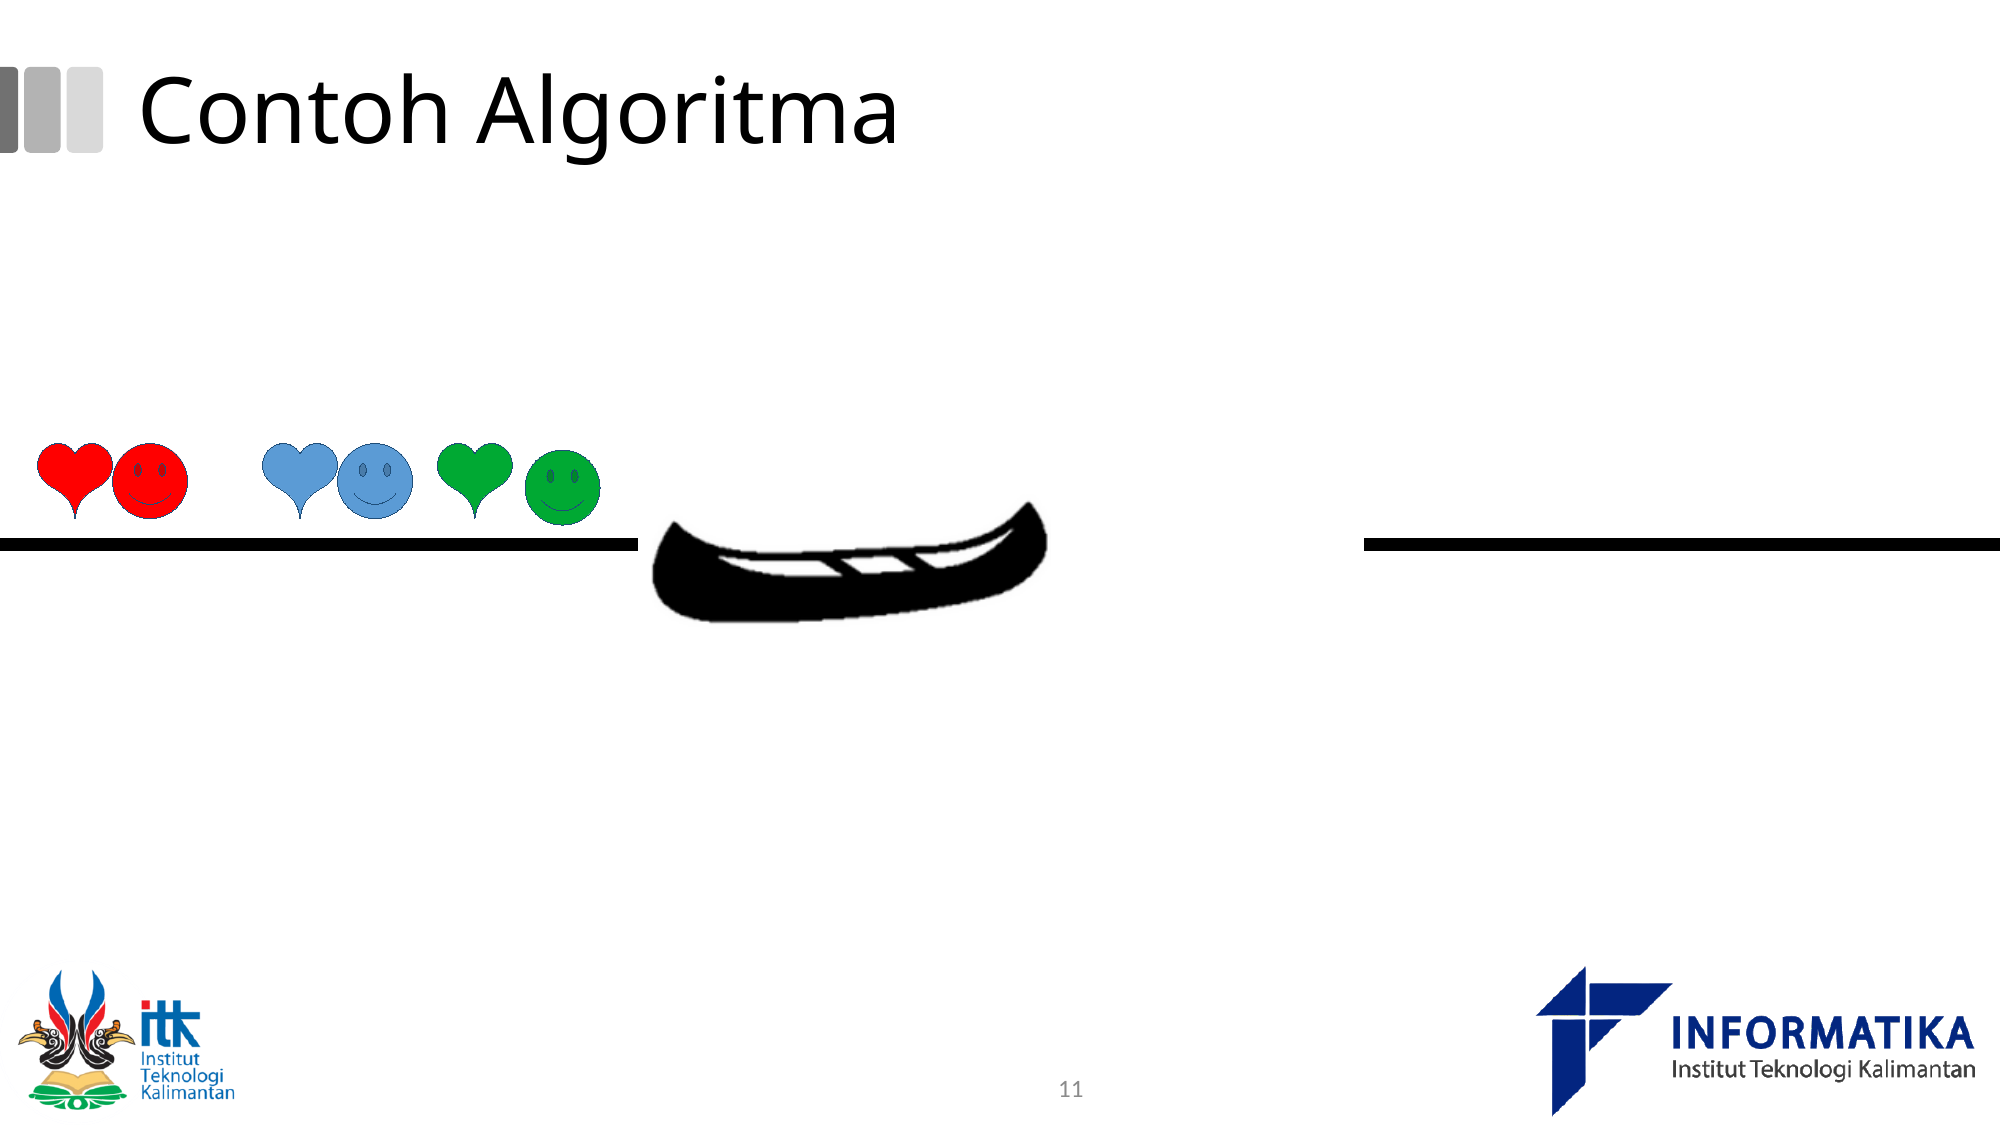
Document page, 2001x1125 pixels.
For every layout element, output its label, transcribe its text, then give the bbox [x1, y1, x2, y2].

picture [0, 935, 253, 1125]
text_box [525, 450, 601, 526]
text_box [0, 538, 638, 551]
text_box [1364, 538, 2000, 551]
picture [1534, 965, 1976, 1118]
text_box [437, 443, 513, 519]
title Contoh Algoritma [137, 1, 1863, 219]
text_box [37, 443, 188, 519]
text_box [262, 443, 413, 519]
picture [650, 487, 1051, 639]
